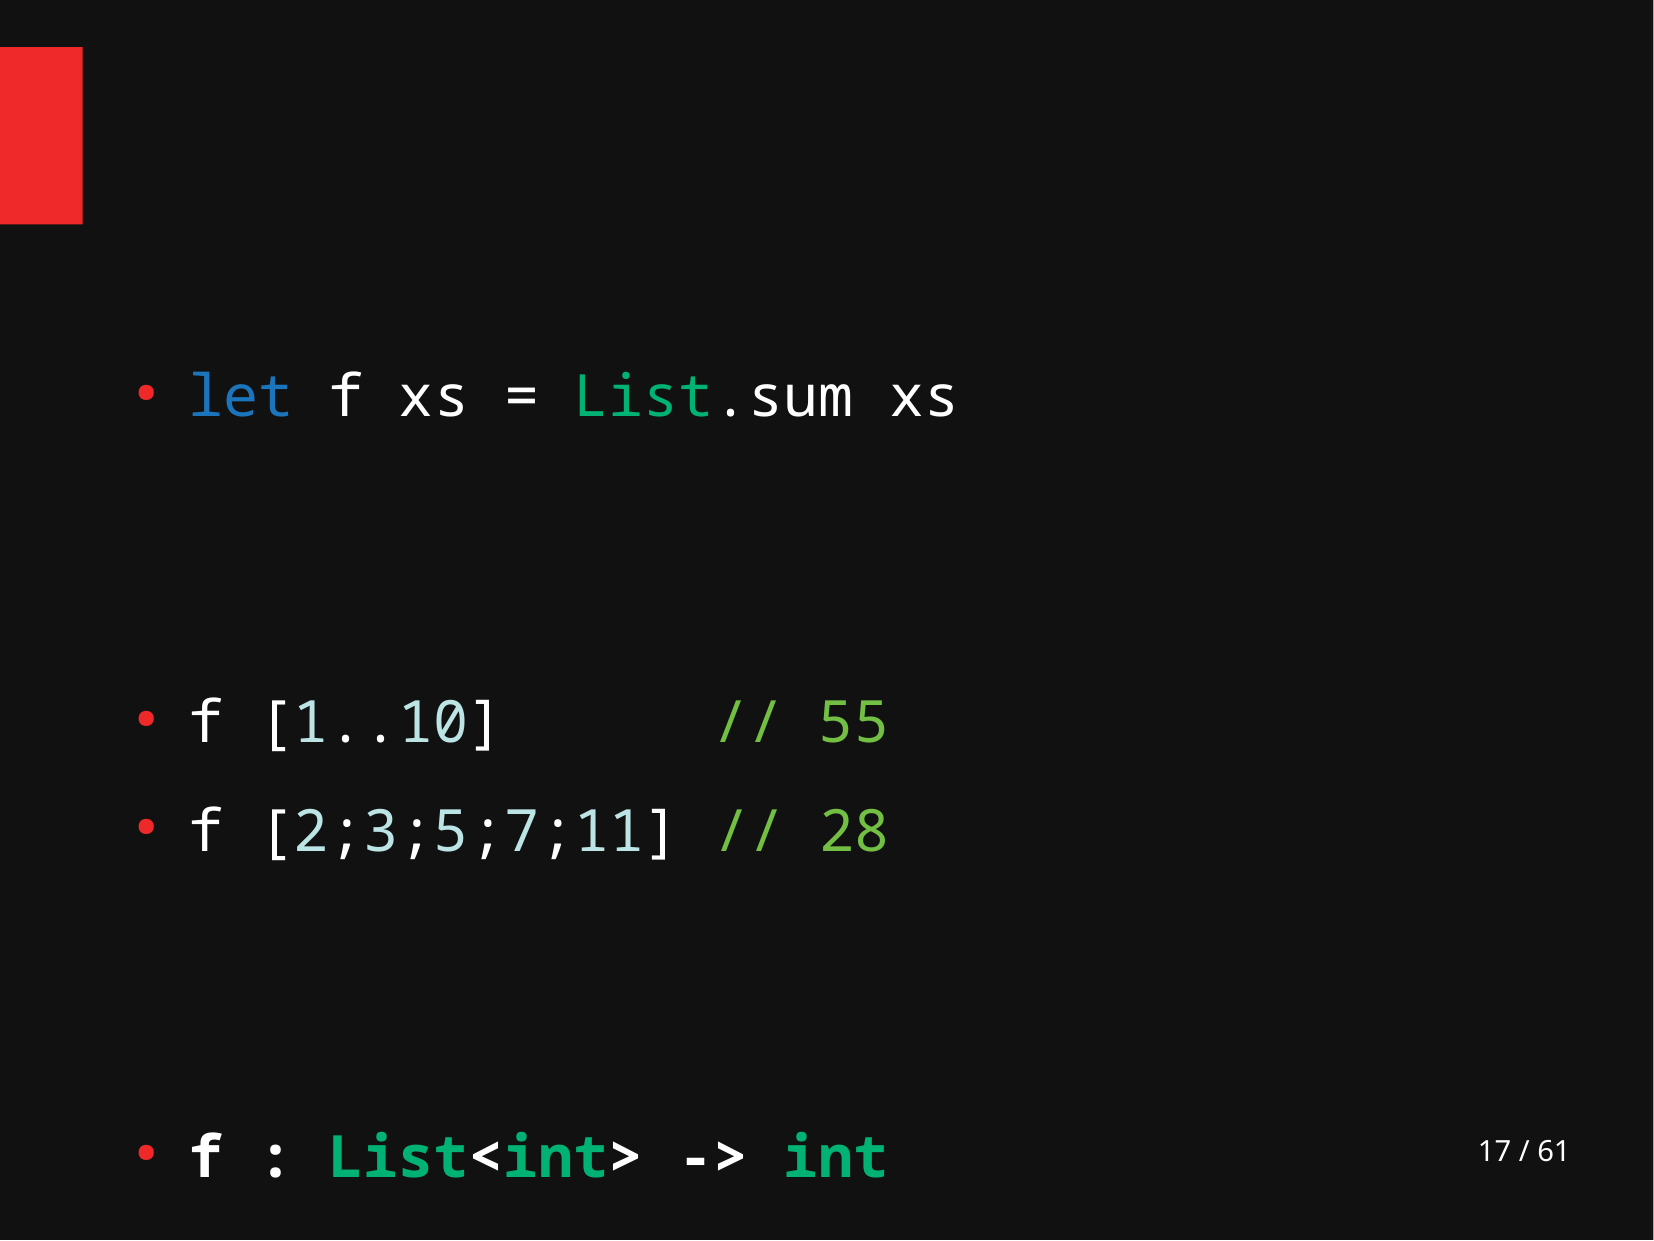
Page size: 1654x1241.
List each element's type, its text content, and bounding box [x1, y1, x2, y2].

list let f xs = List.sum xs f [1..10] // 55 f [2;3;5;7;11] // 28 f : List<int> -> int [118, 354, 1536, 1074]
